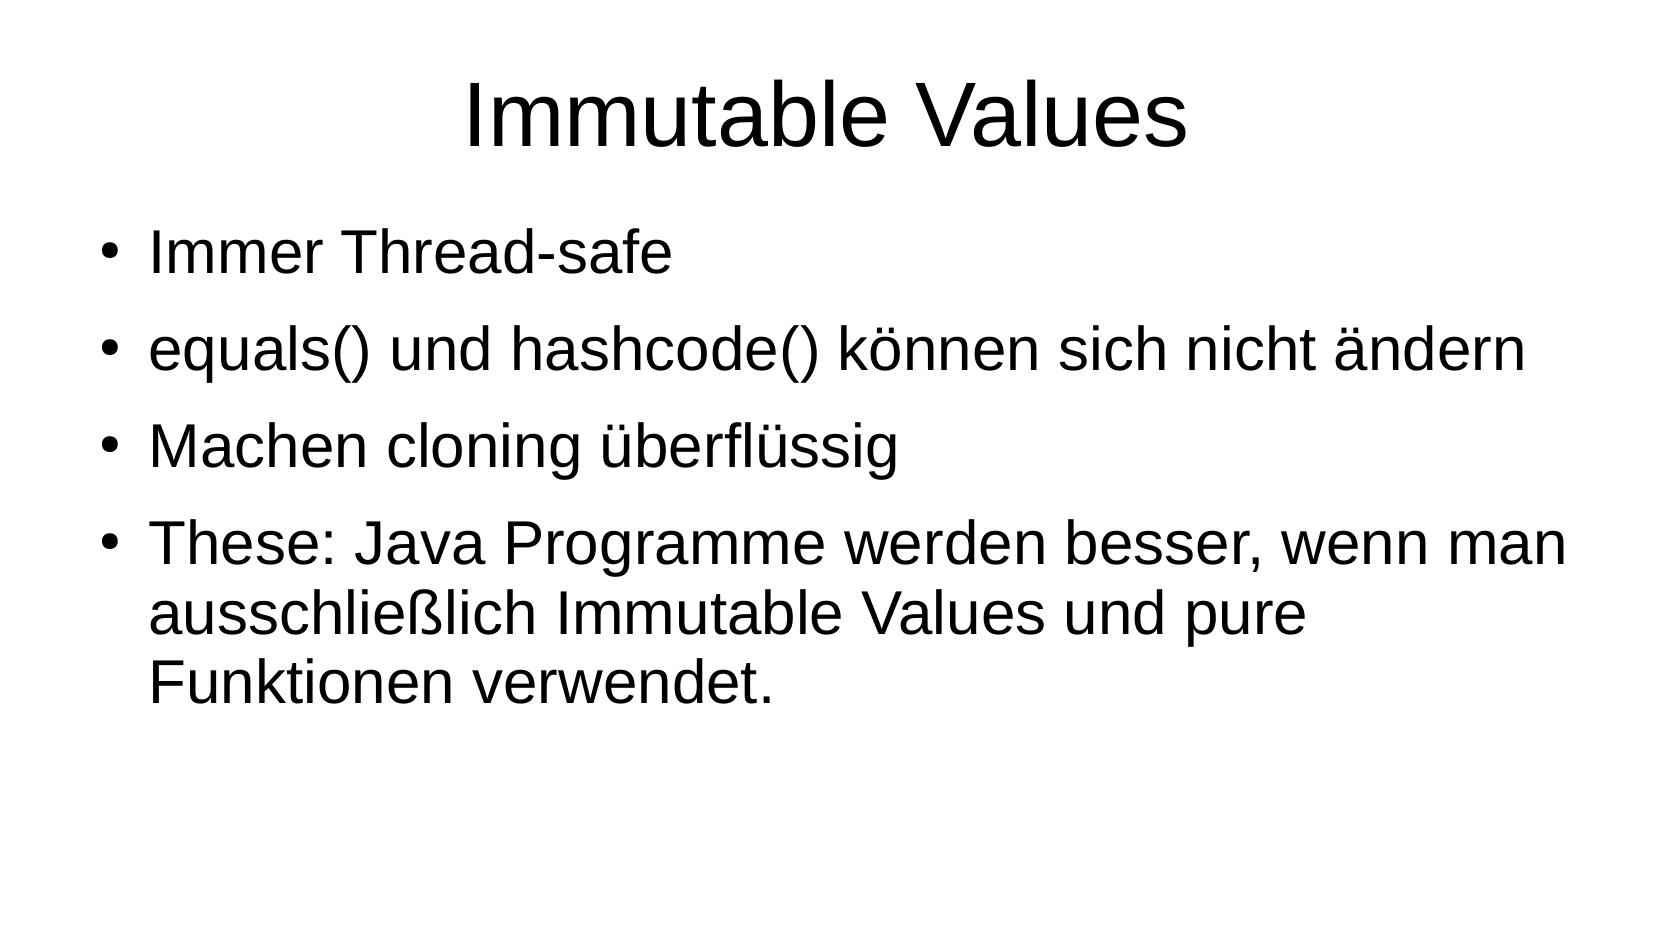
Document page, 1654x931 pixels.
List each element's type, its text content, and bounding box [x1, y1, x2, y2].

list Immer Thread-safe equals() und hashcode() können sich nicht ändern Machen cloning überflüssig These: Java Programme werden besser, wenn man ausschließlich Immutable Values und pure Funktionen verwendet. [82, 217, 1571, 758]
title Immutable Values [82, 37, 1571, 193]
